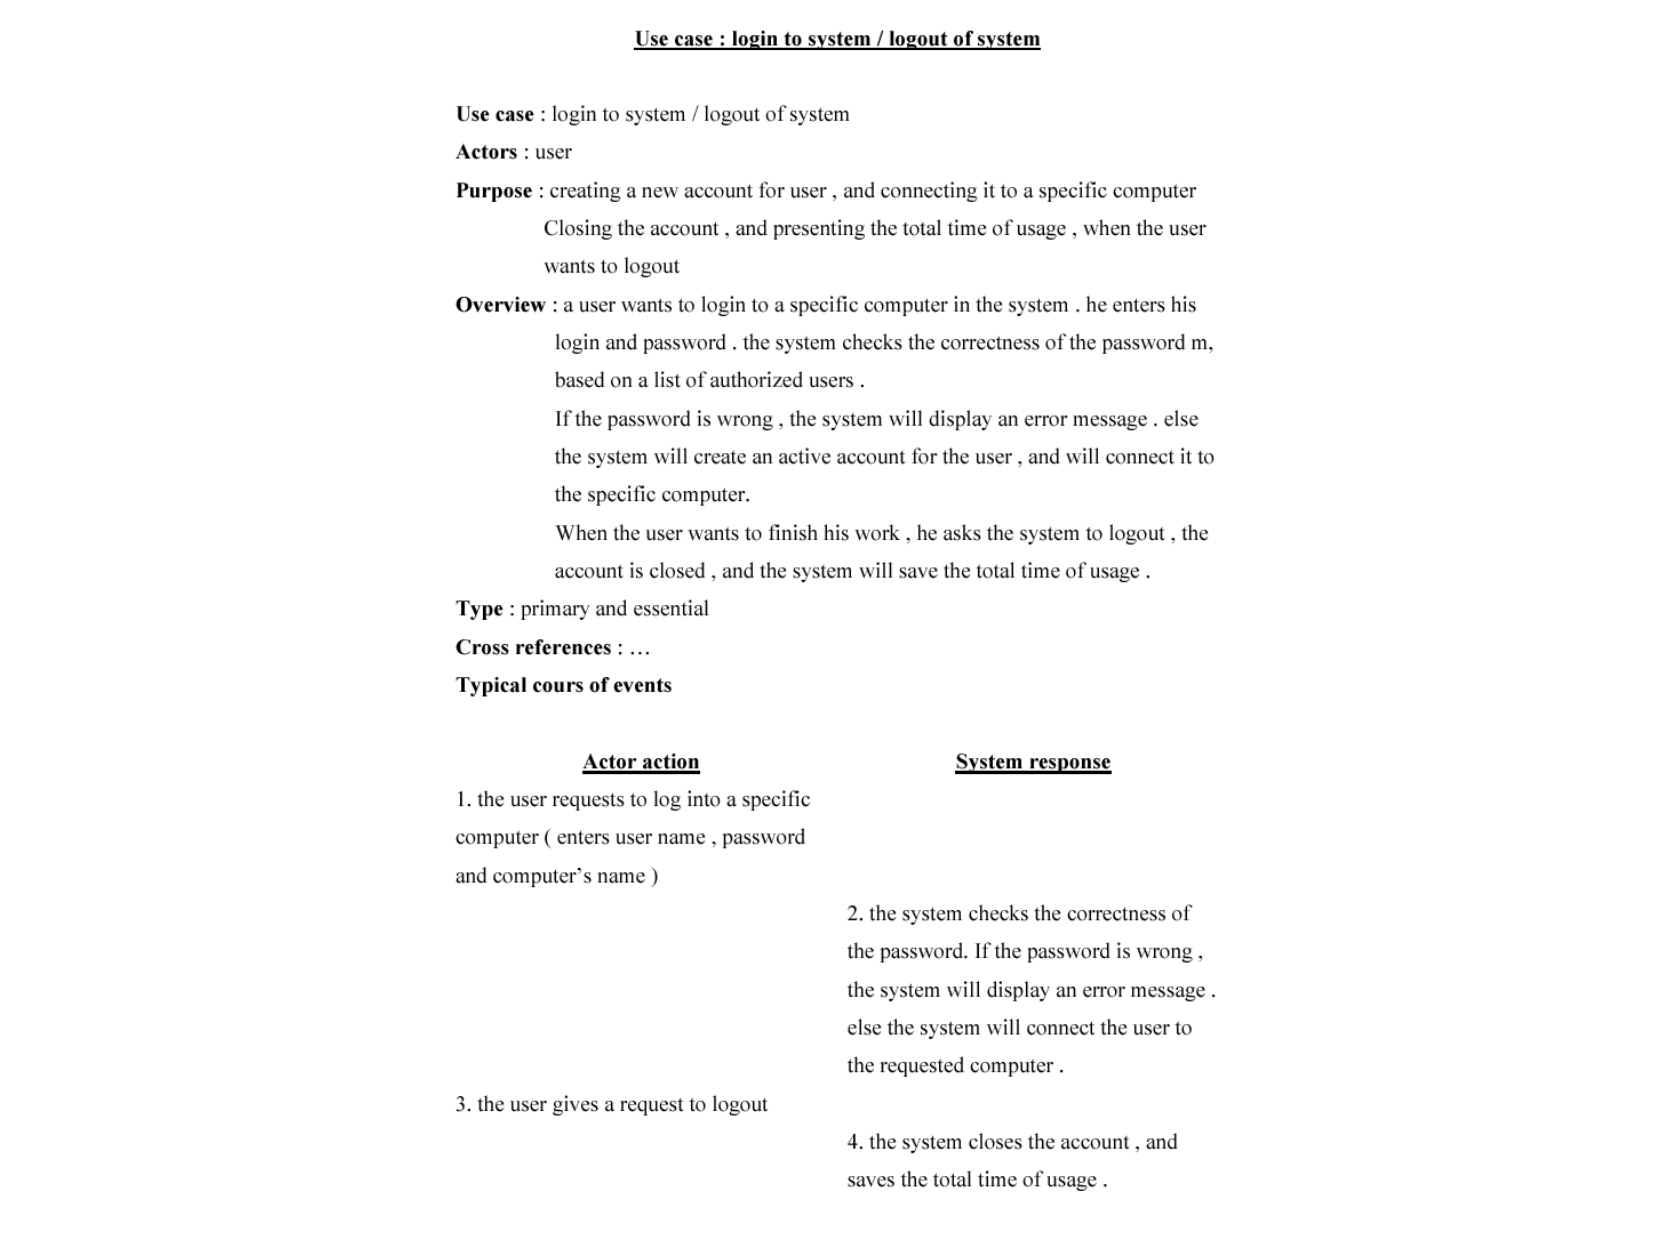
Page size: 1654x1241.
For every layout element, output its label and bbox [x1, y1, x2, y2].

picture [435, 17, 1242, 1224]
